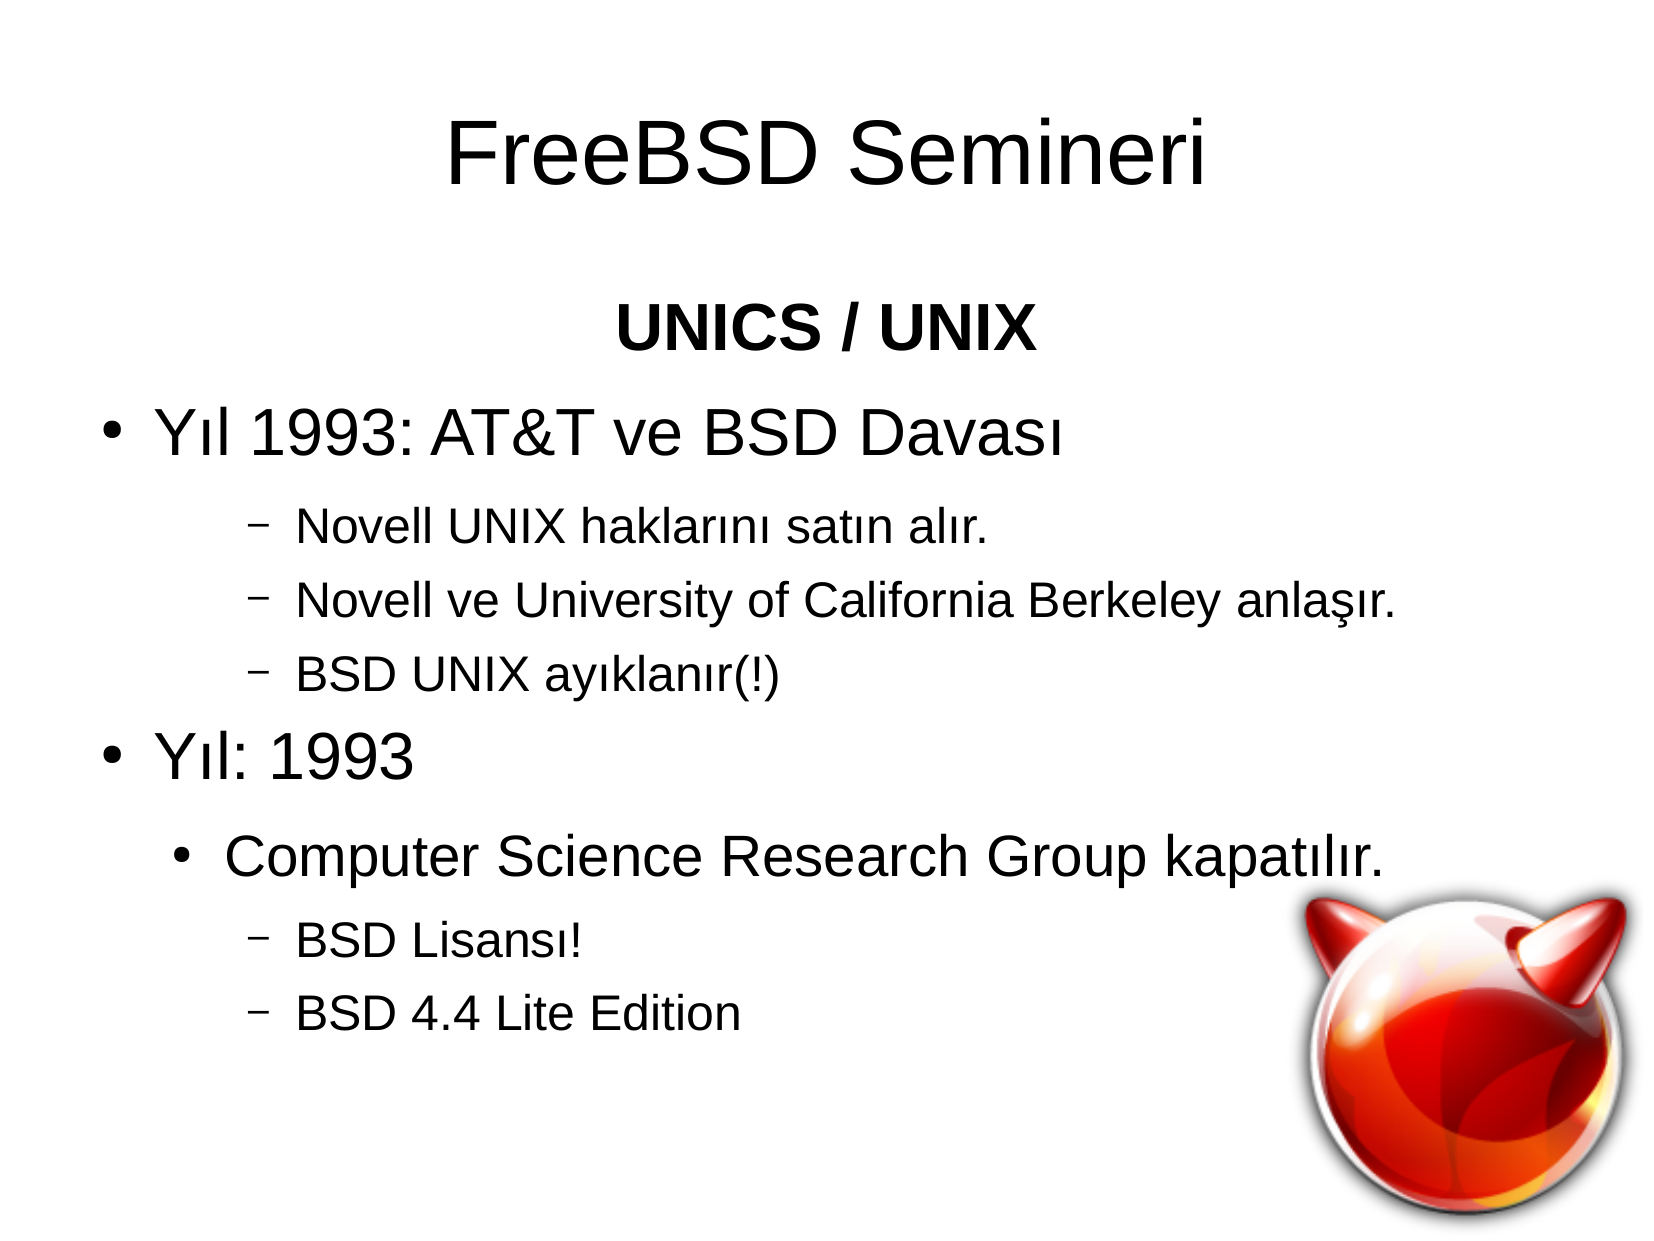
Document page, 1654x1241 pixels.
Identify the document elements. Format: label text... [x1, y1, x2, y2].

title FreeBSD Semineri [82, 49, 1571, 257]
picture [1282, 875, 1654, 1241]
list UNICS / UNIX Yıl 1993: AT&T ve BSD Davası Novell UNIX haklarını satın alır. Novell ve University of California Berkeley anlaşır. BSD UNIX ayıklanır(!) Yıl: 1993 Computer Science Research Group kapatılır. BSD Lisansı! BSD 4.4 Lite Edition [82, 290, 1571, 1109]
